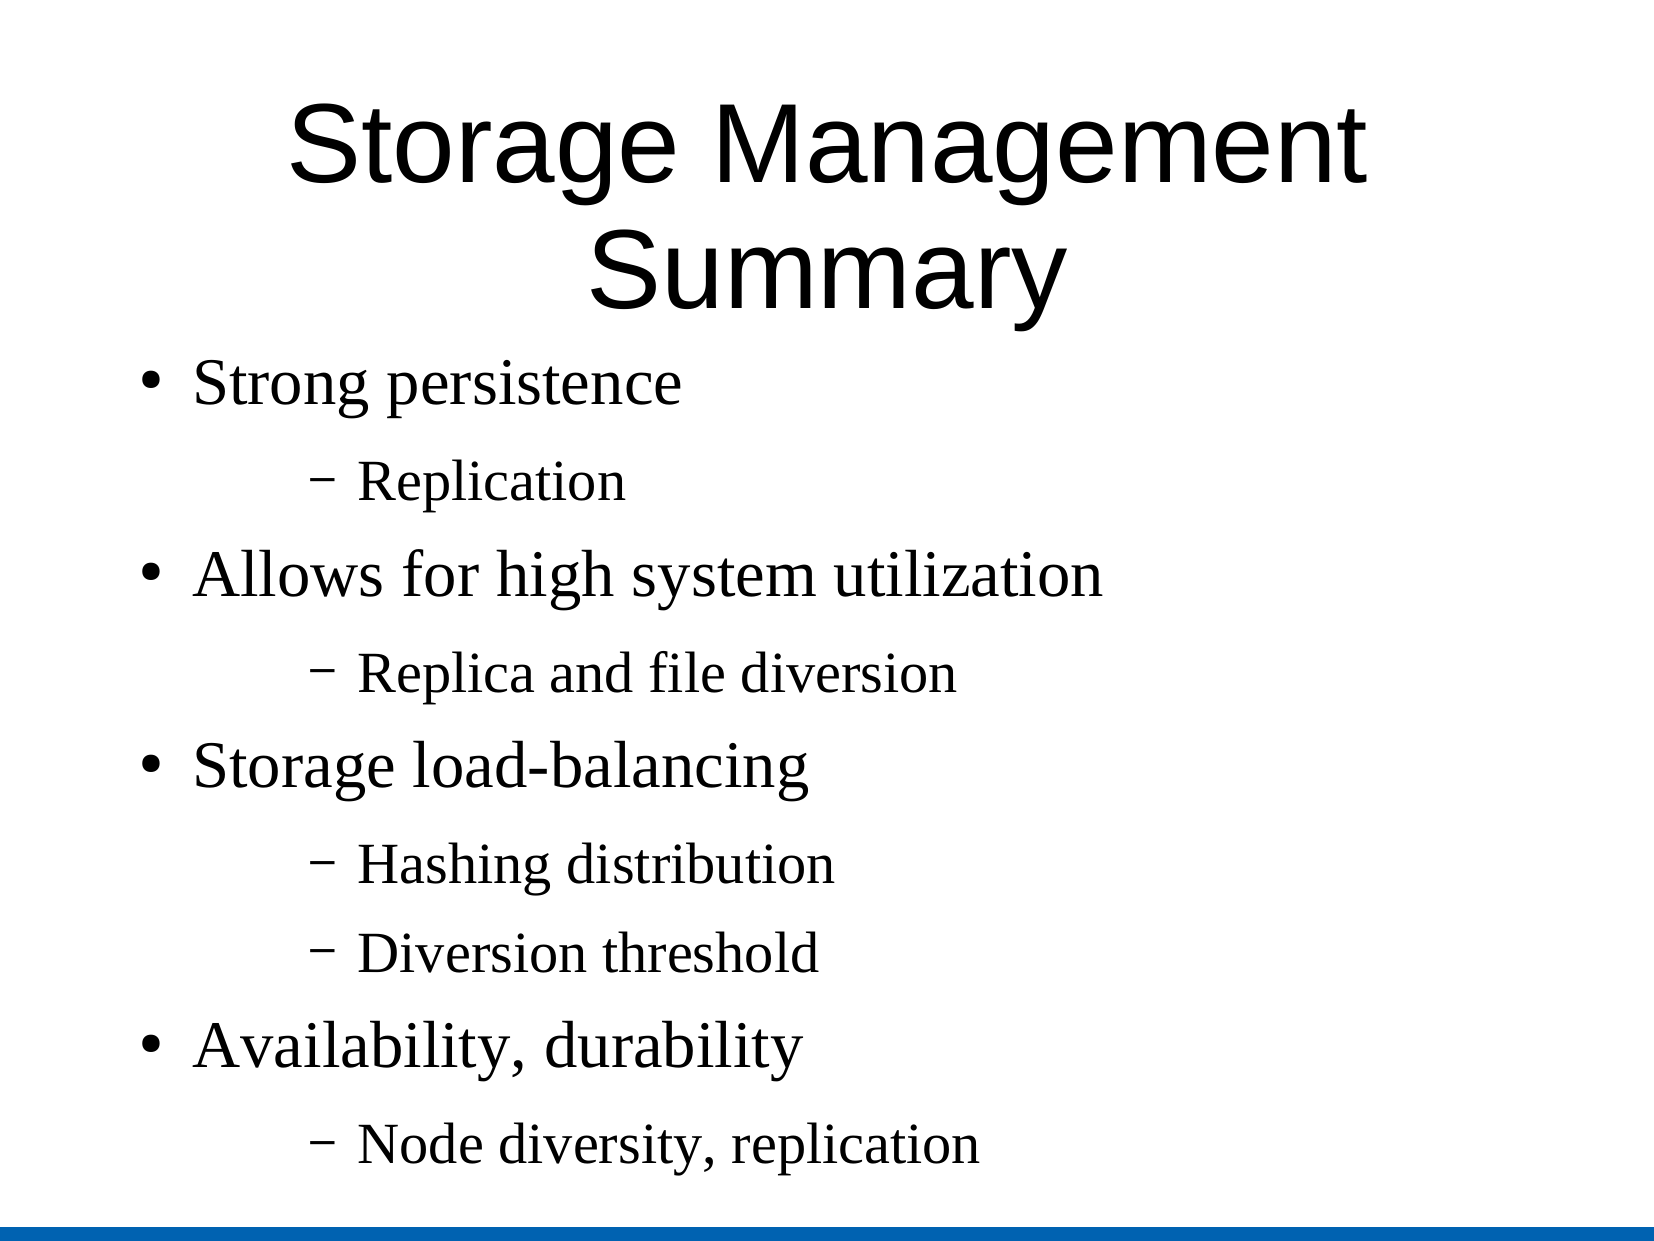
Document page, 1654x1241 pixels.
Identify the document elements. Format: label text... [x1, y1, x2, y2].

title Storage Management Summary [121, 102, 1533, 311]
list Strong persistence Replication Allows for high system utilization Replica and file diversion Storage load-balancing Hashing distribution Diversion threshold Availability, durability Node diversity, replication [121, 344, 1533, 1241]
